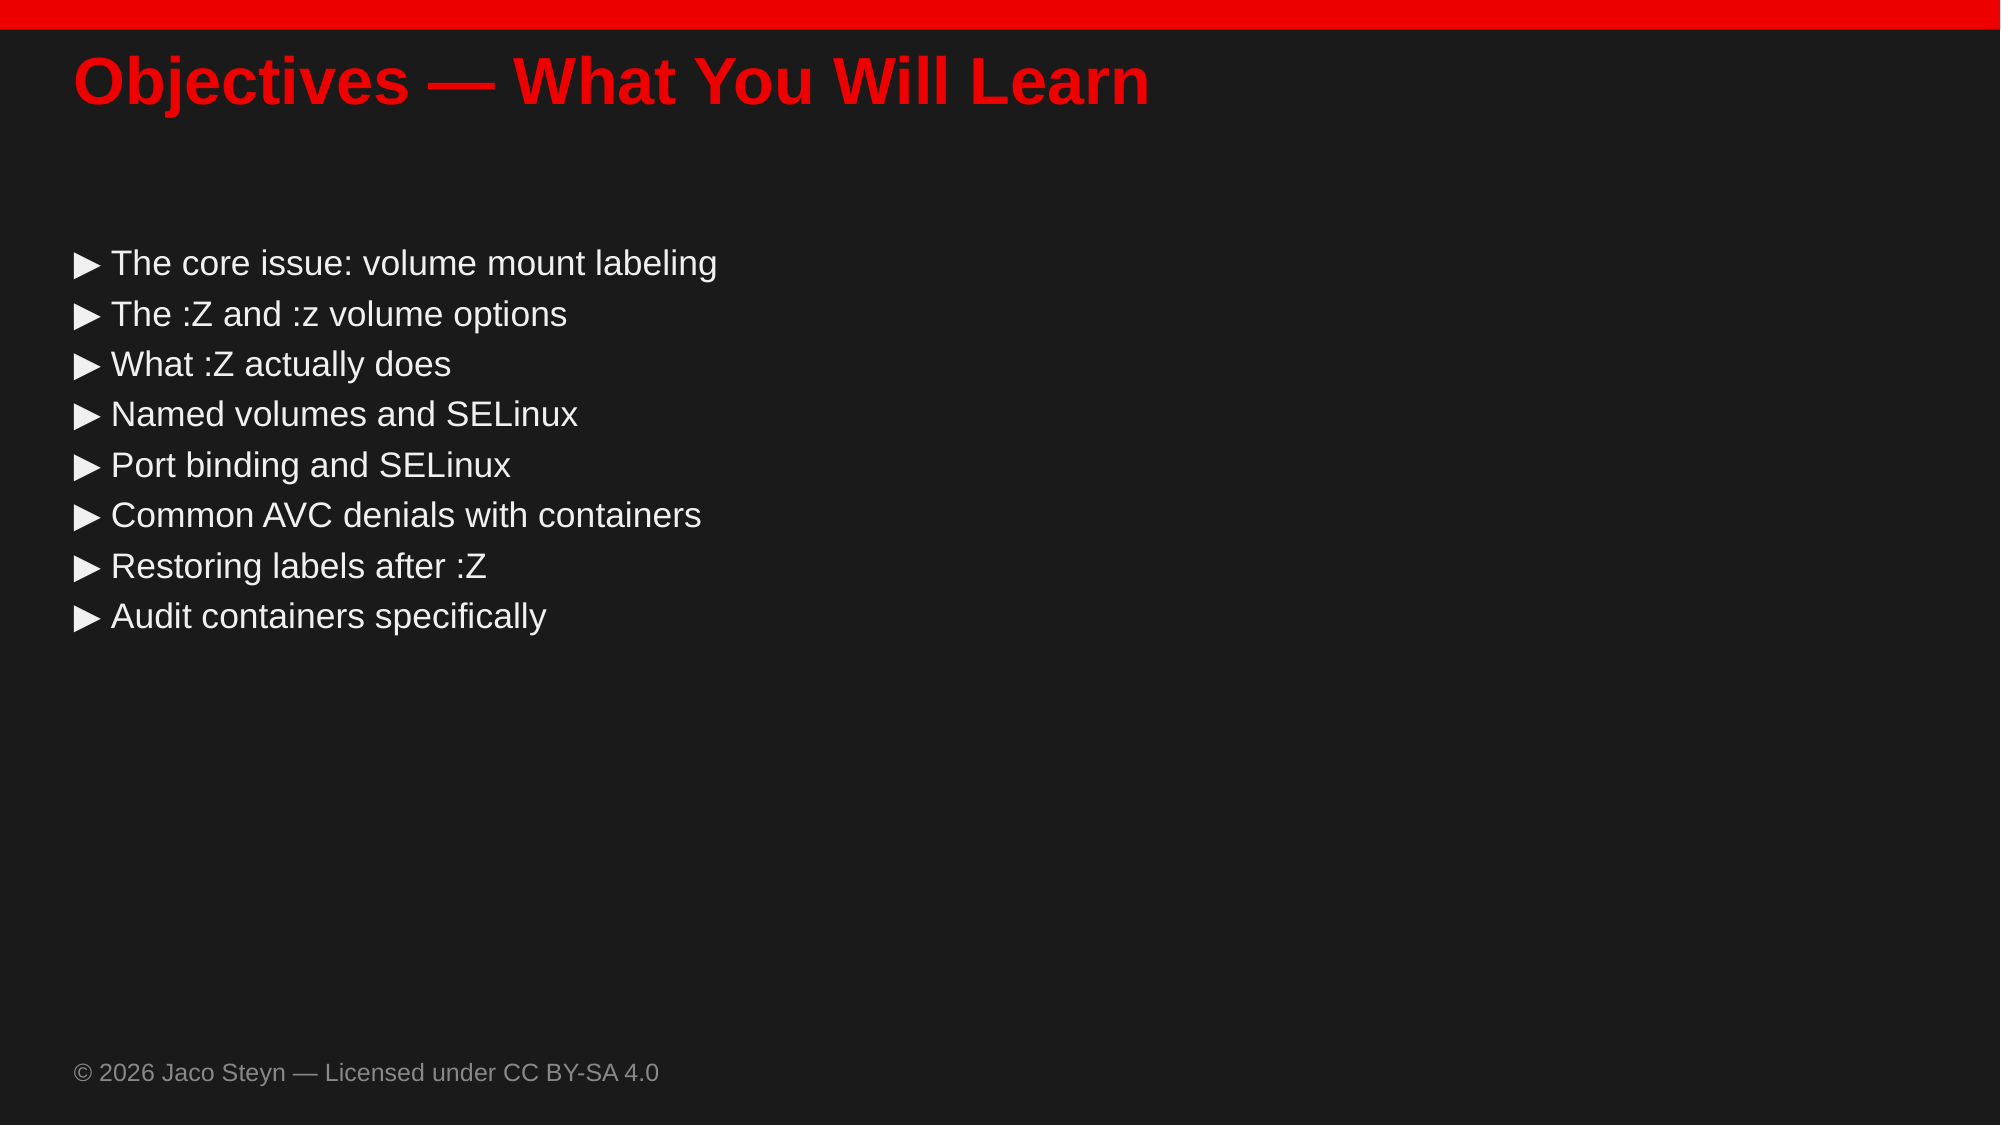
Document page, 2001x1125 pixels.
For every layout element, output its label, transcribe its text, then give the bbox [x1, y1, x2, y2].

text_box © 2026 Jaco Steyn — Licensed under CC BY-SA 4.0 [59, 1051, 1942, 1093]
text_box [0, 0, 2001, 30]
text_box ▶ The core issue: volume mount labeling ▶ The :Z and :z volume options ▶ What :Z actually does ▶ Named volumes and SELinux ▶ Port binding and SELinux ▶ Common AVC denials with containers ▶ Restoring labels after :Z ▶ Audit containers specifically [59, 236, 1942, 1037]
text_box Objectives — What You Will Learn [59, 36, 1942, 208]
